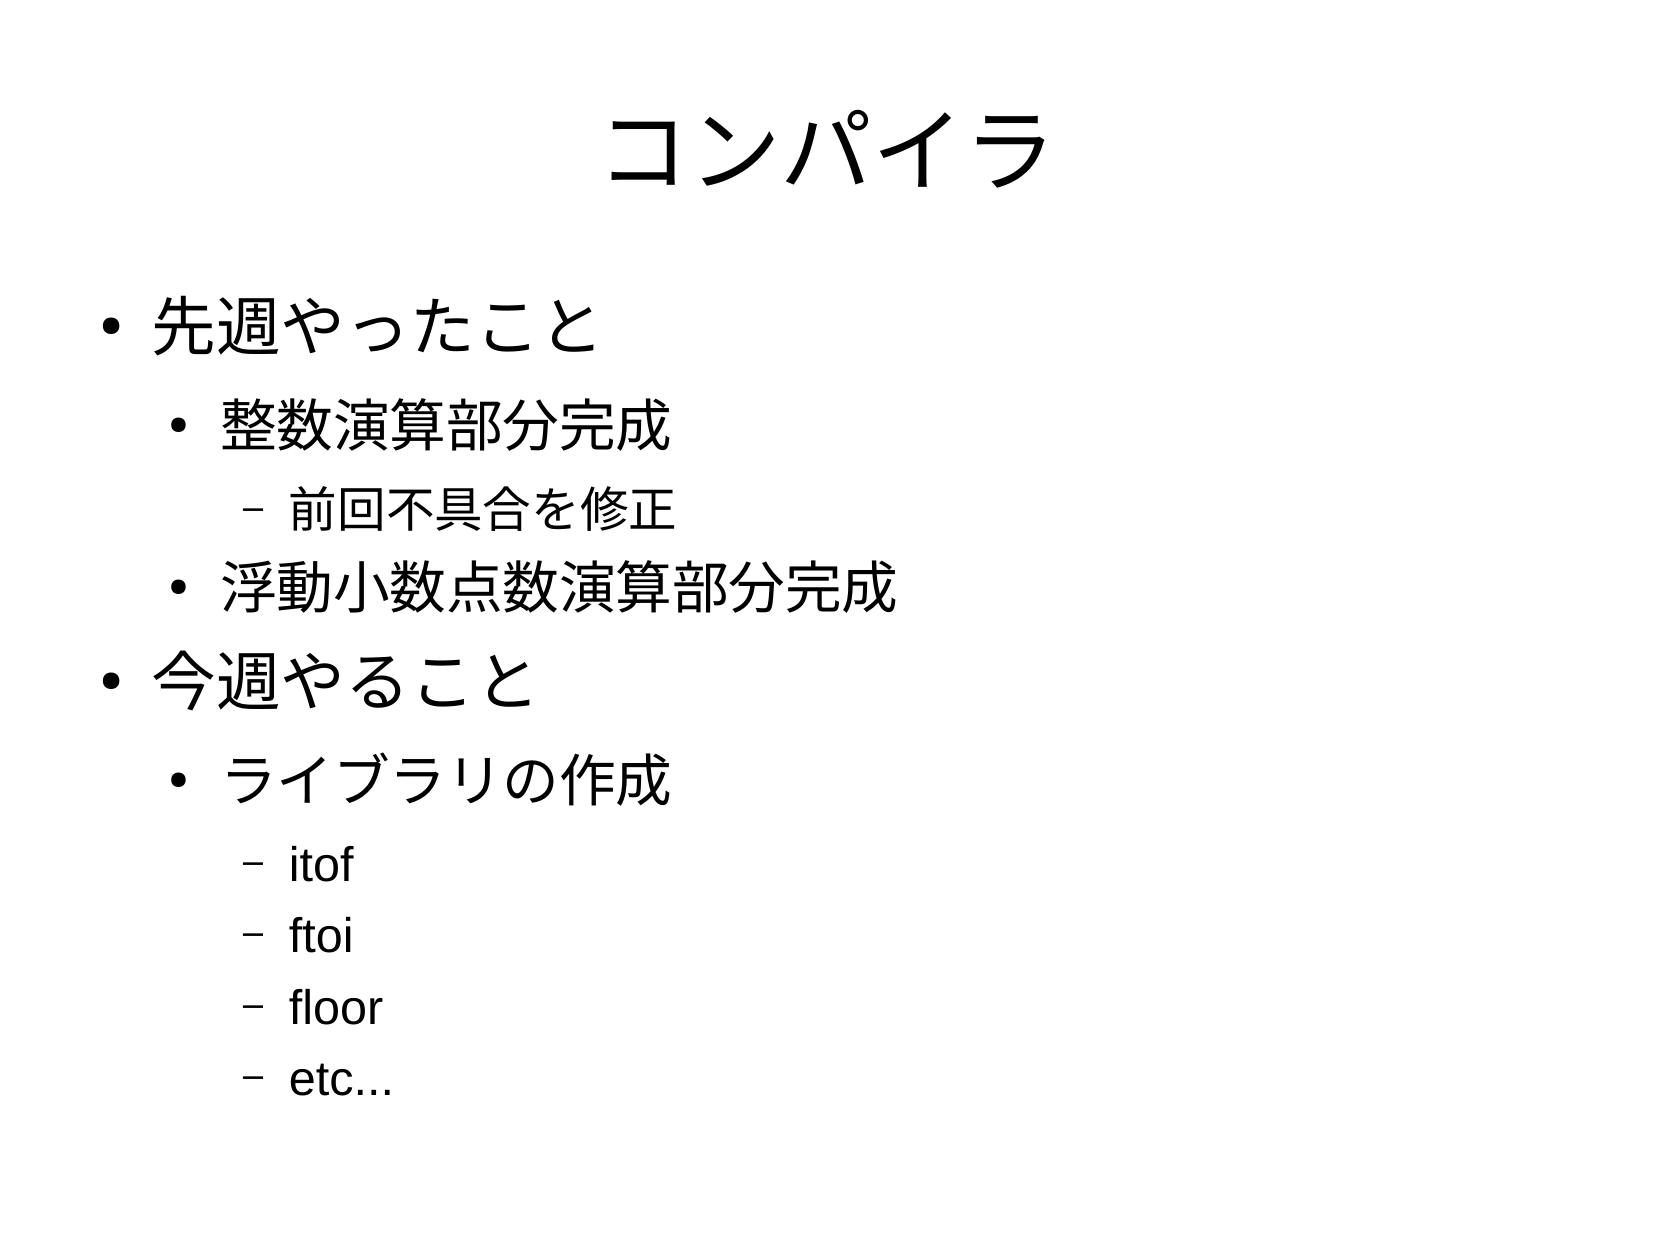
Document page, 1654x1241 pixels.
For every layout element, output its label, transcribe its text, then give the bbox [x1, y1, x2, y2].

title コンパイラ [82, 49, 1571, 257]
list 先週やったこと 整数演算部分完成 前回不具合を修正 浮動小数点数演算部分完成 今週やること ライブラリの作成 itof ftoi floor etc... [82, 290, 1571, 1109]
